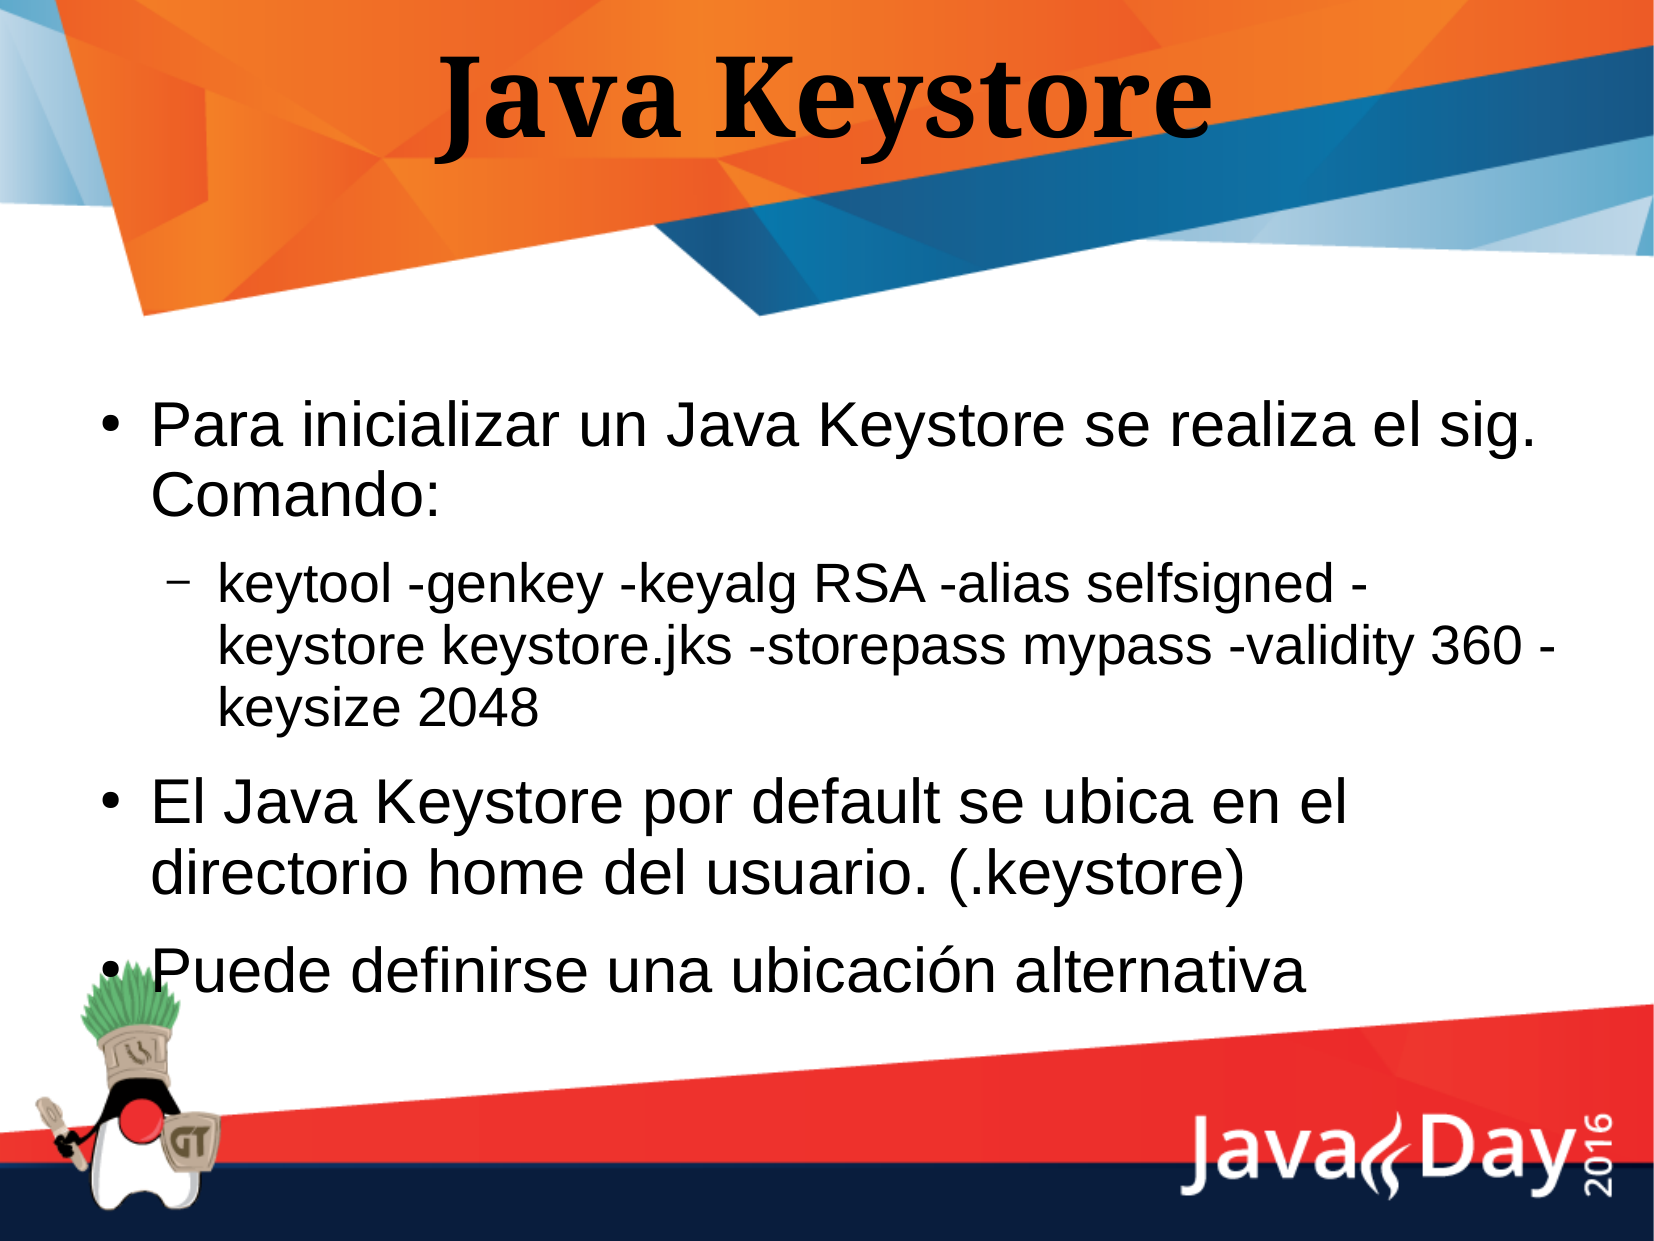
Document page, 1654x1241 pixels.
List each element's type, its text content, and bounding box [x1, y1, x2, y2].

list Para inicializar un Java Keystore se realiza el sig. Comando: keytool -genkey -keyalg RSA -alias selfsigned -keystore keystore.jks -storepass mypass -validity 360 -keysize 2048 El Java Keystore por default se ubica en el directorio home del usuario. (.keystore) Puede definirse una ubicación alternativa [82, 290, 1571, 1010]
picture [0, 0, 1654, 1241]
title Java Keystore [82, 0, 1571, 198]
